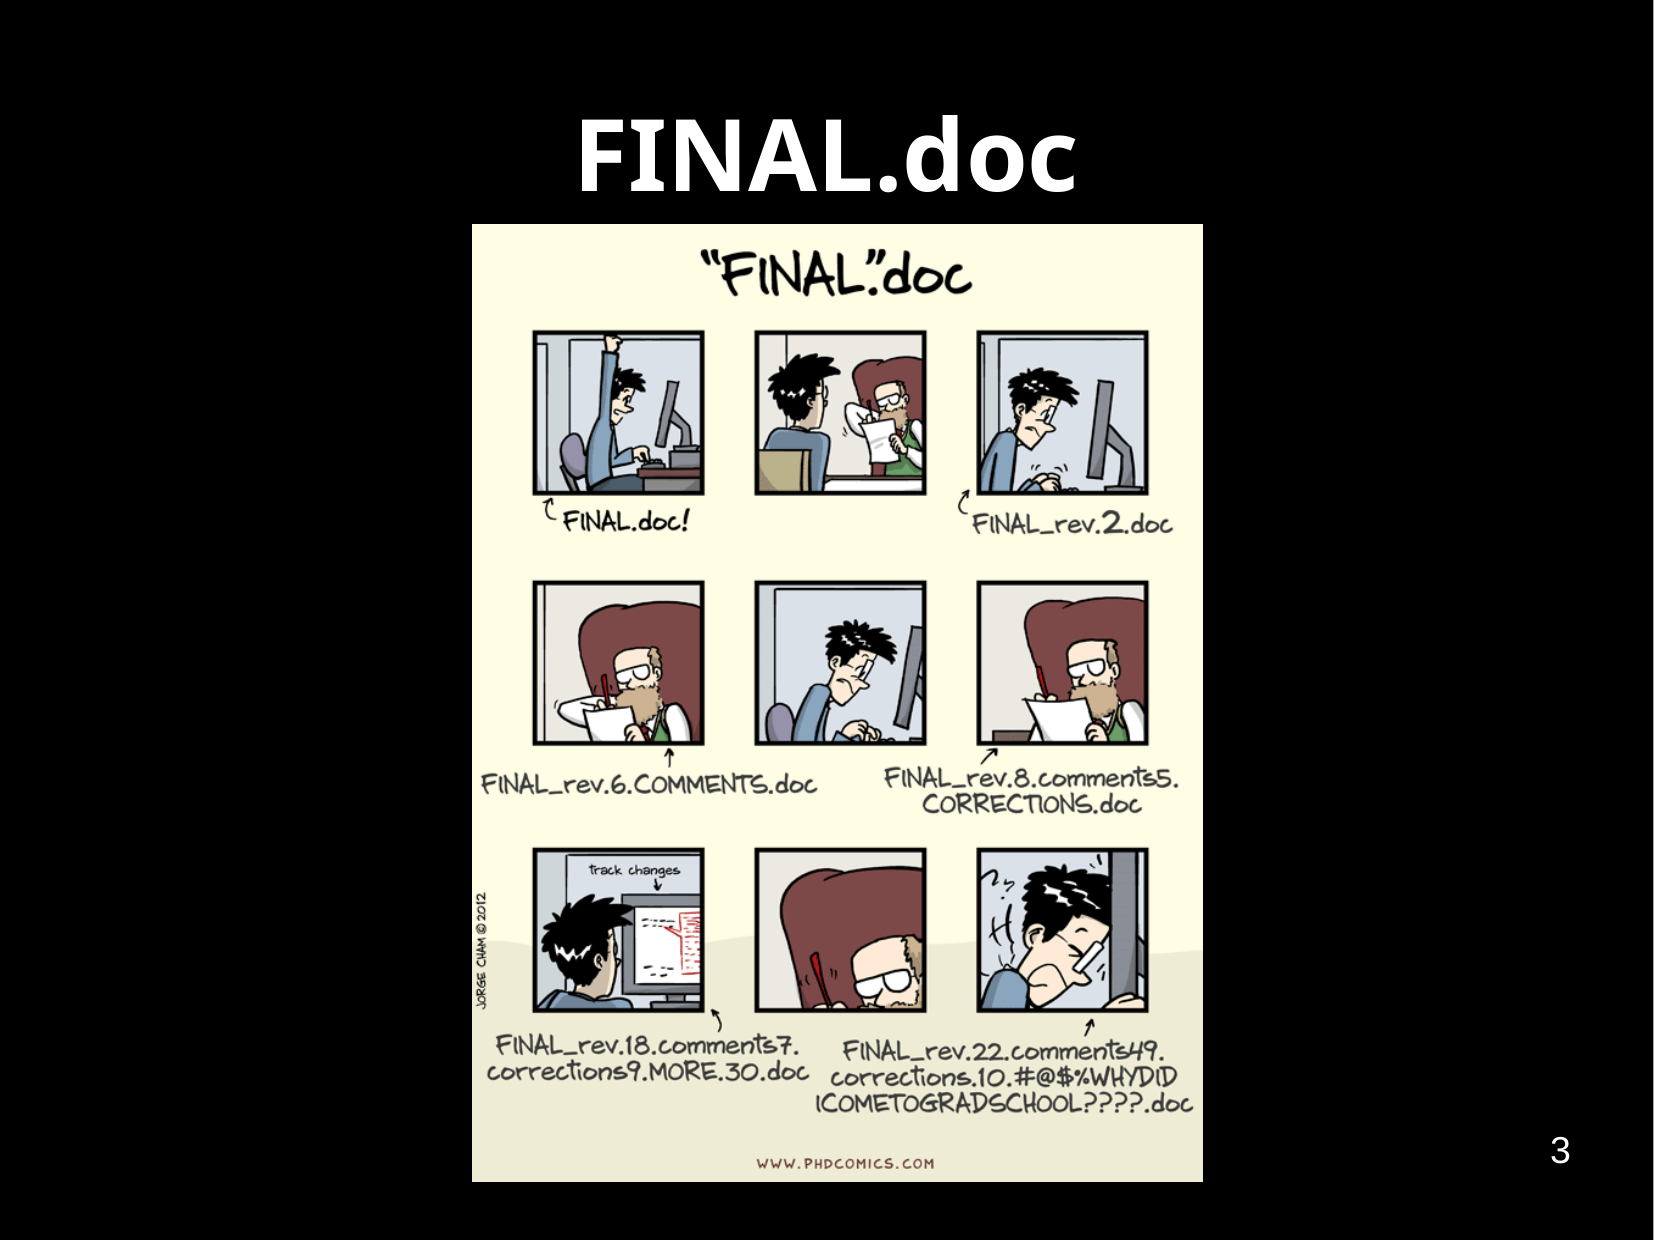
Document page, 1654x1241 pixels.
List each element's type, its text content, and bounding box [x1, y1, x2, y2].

picture [472, 224, 1203, 1182]
text_box 3 [1535, 1122, 1586, 1179]
title FINAL.doc [82, 49, 1571, 257]
